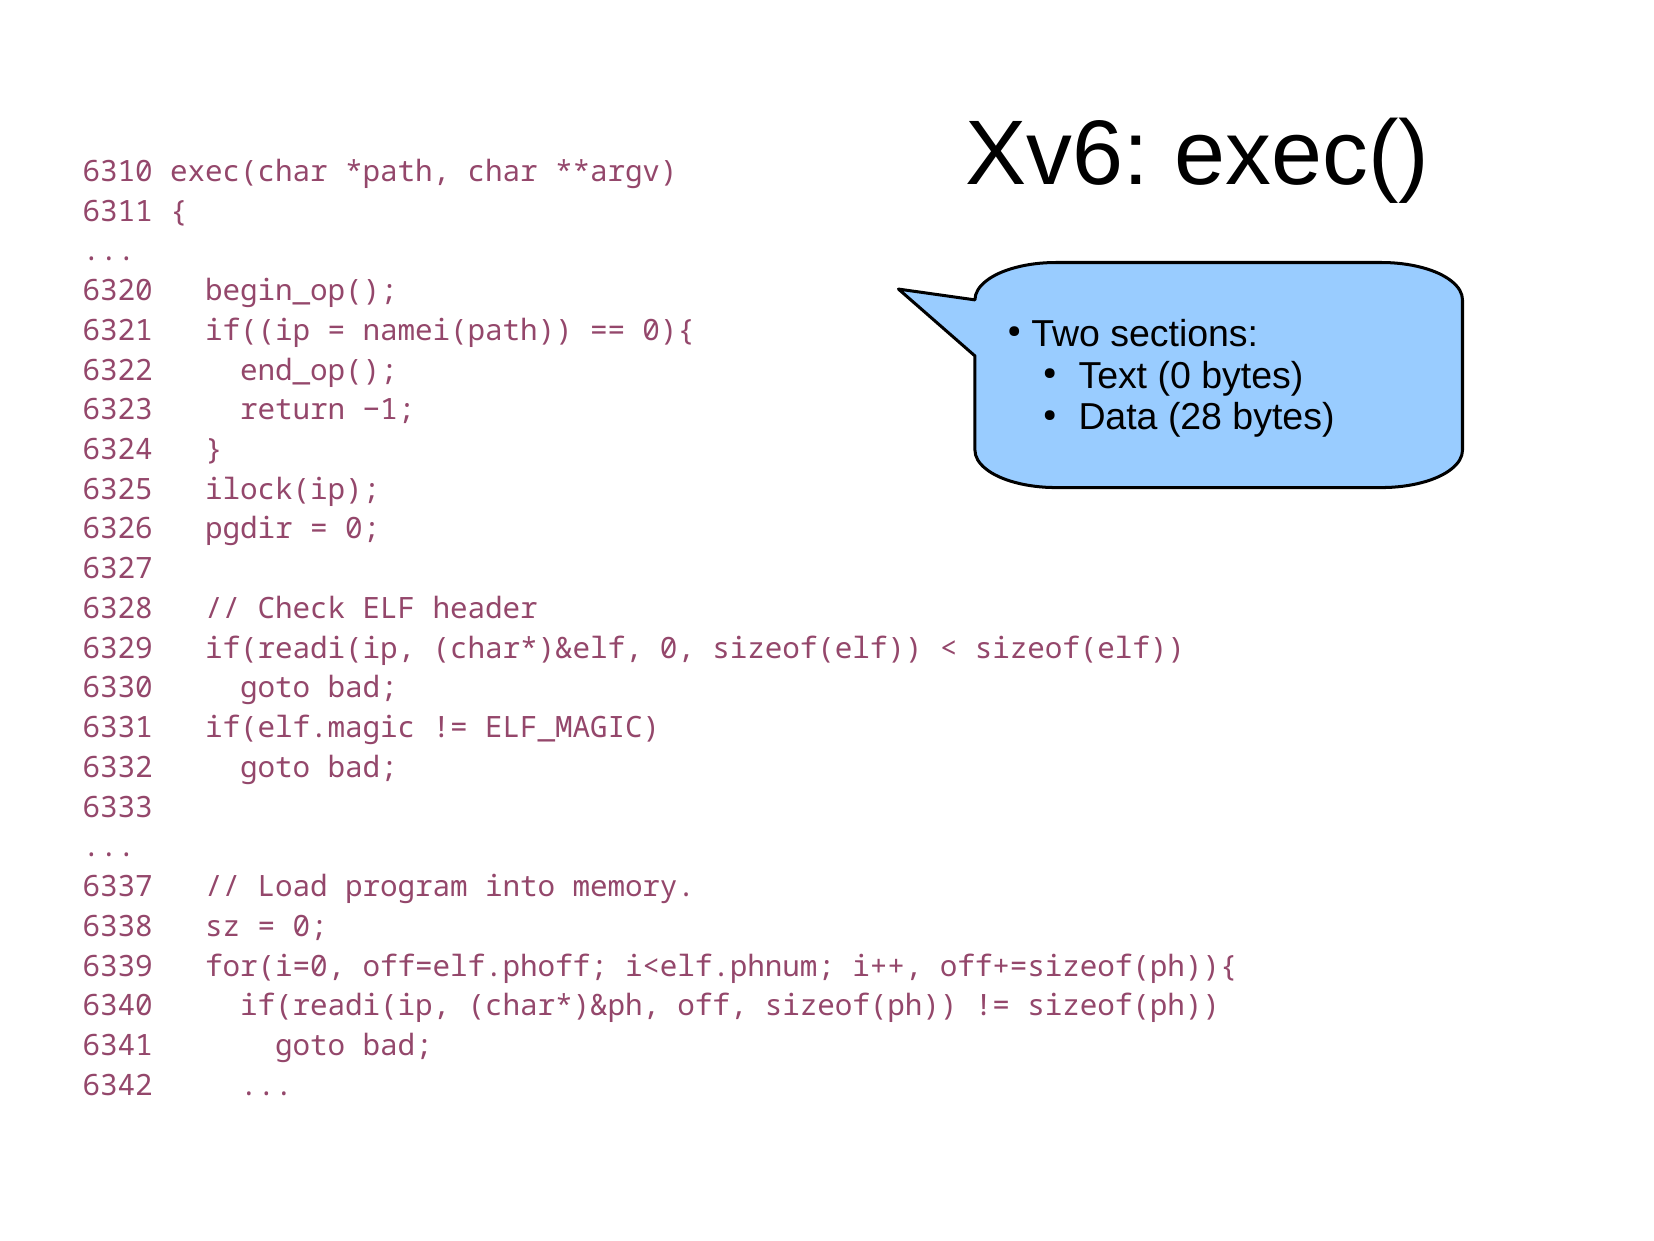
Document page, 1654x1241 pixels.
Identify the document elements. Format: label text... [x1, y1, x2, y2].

title Xv6: exec() [825, 49, 1571, 150]
list 6310 exec(char *path, char **argv) 6311 { ... 6320 begin_op(); 6321 if((ip = namei(path)) == 0){ 6322 end_op(); 6323 return −1; 6324 } 6325 ilock(ip); 6326 pgdir = 0; 6327 6328 // Check ELF header 6329 if(readi(ip, (char*)&elf, 0, sizeof(elf)) < sizeof(elf)) 6330 goto bad; 6331 if(elf.magic != ELF_MAGIC) 6332 goto bad; 6333 ... 6337 // Load program into memory. 6338 sz = 0; 6339 for(i=0, off=elf.phoff; i<elf.phnum; i++, off+=sizeof(ph)){ 6340 if(readi(ip, (char*)&ph, off, sizeof(ph)) != sizeof(ph)) 6341 goto bad; 6342 ... [82, 150, 1571, 1126]
text_box Two sections: Text (0 bytes) Data (28 bytes) [898, 262, 1463, 488]
